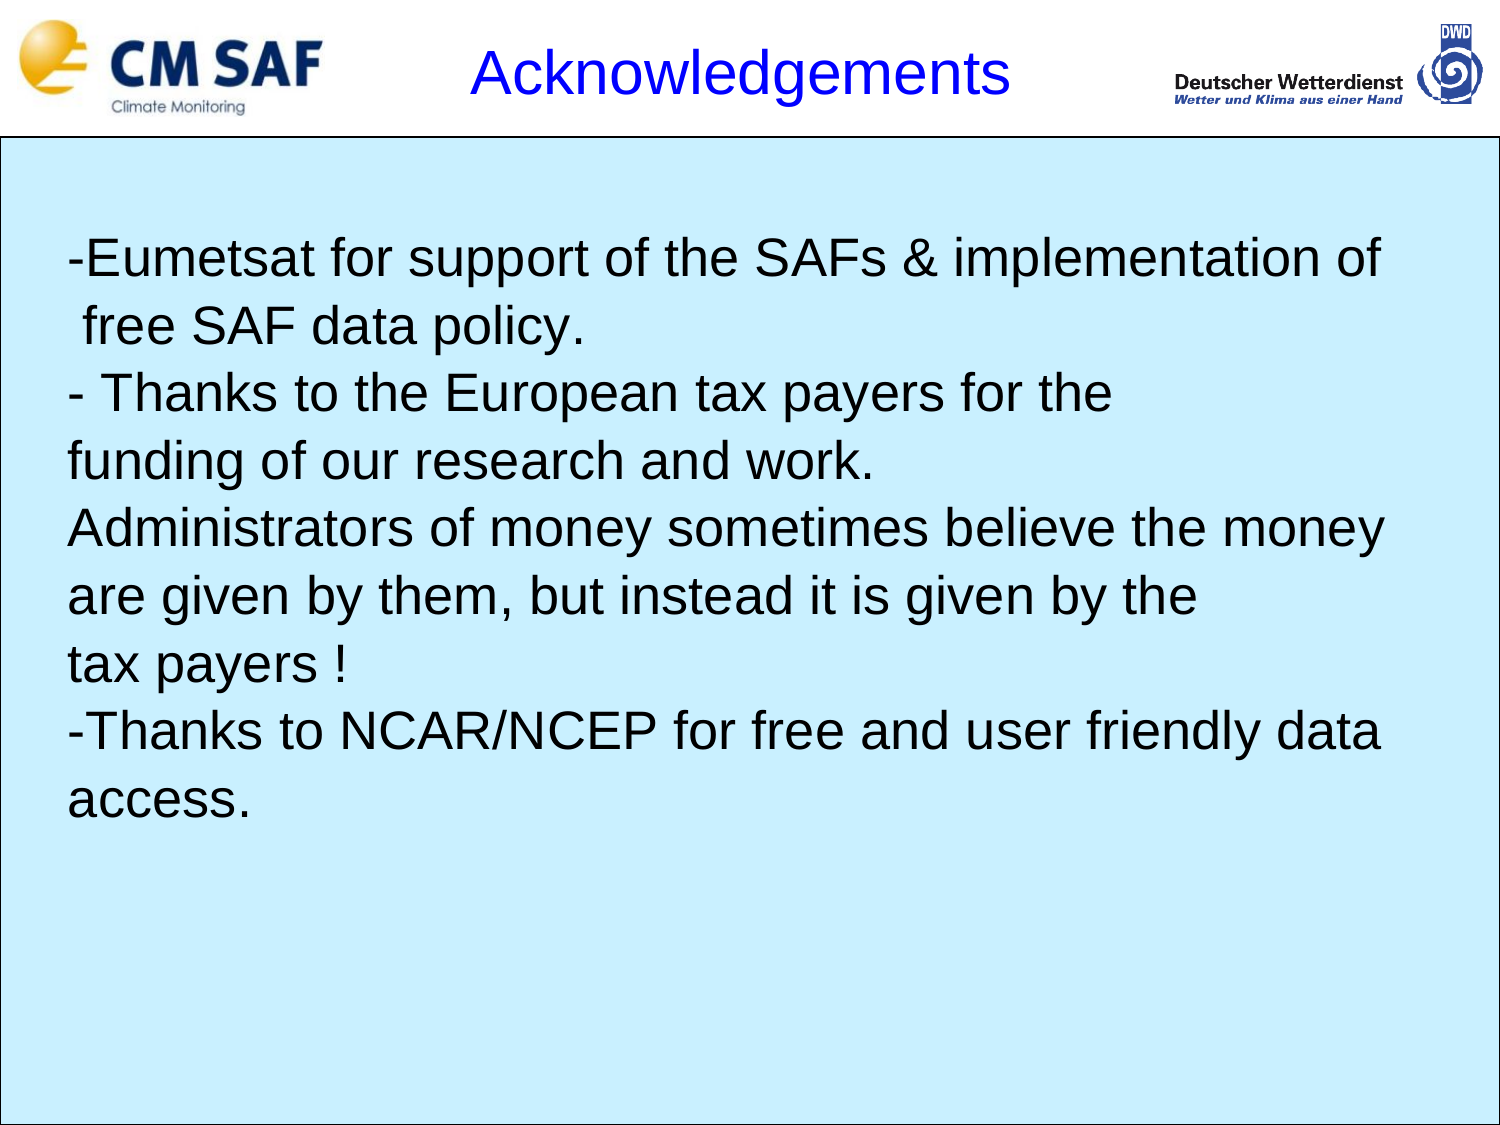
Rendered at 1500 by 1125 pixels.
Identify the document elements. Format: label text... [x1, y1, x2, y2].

picture [1175, 24, 1483, 104]
picture [17, 19, 325, 117]
text_box Acknowledgements [194, 42, 1065, 121]
text_box -Eumetsat for support of the SAFs & implementation of free SAF data policy. - Thanks to the European tax payers for the funding of our research and work. Administrators of money sometimes believe the money are given by them, but instead it is given by the tax payers ! -Thanks to NCAR/NCEP for free and user friendly data access. [67, 219, 1483, 563]
